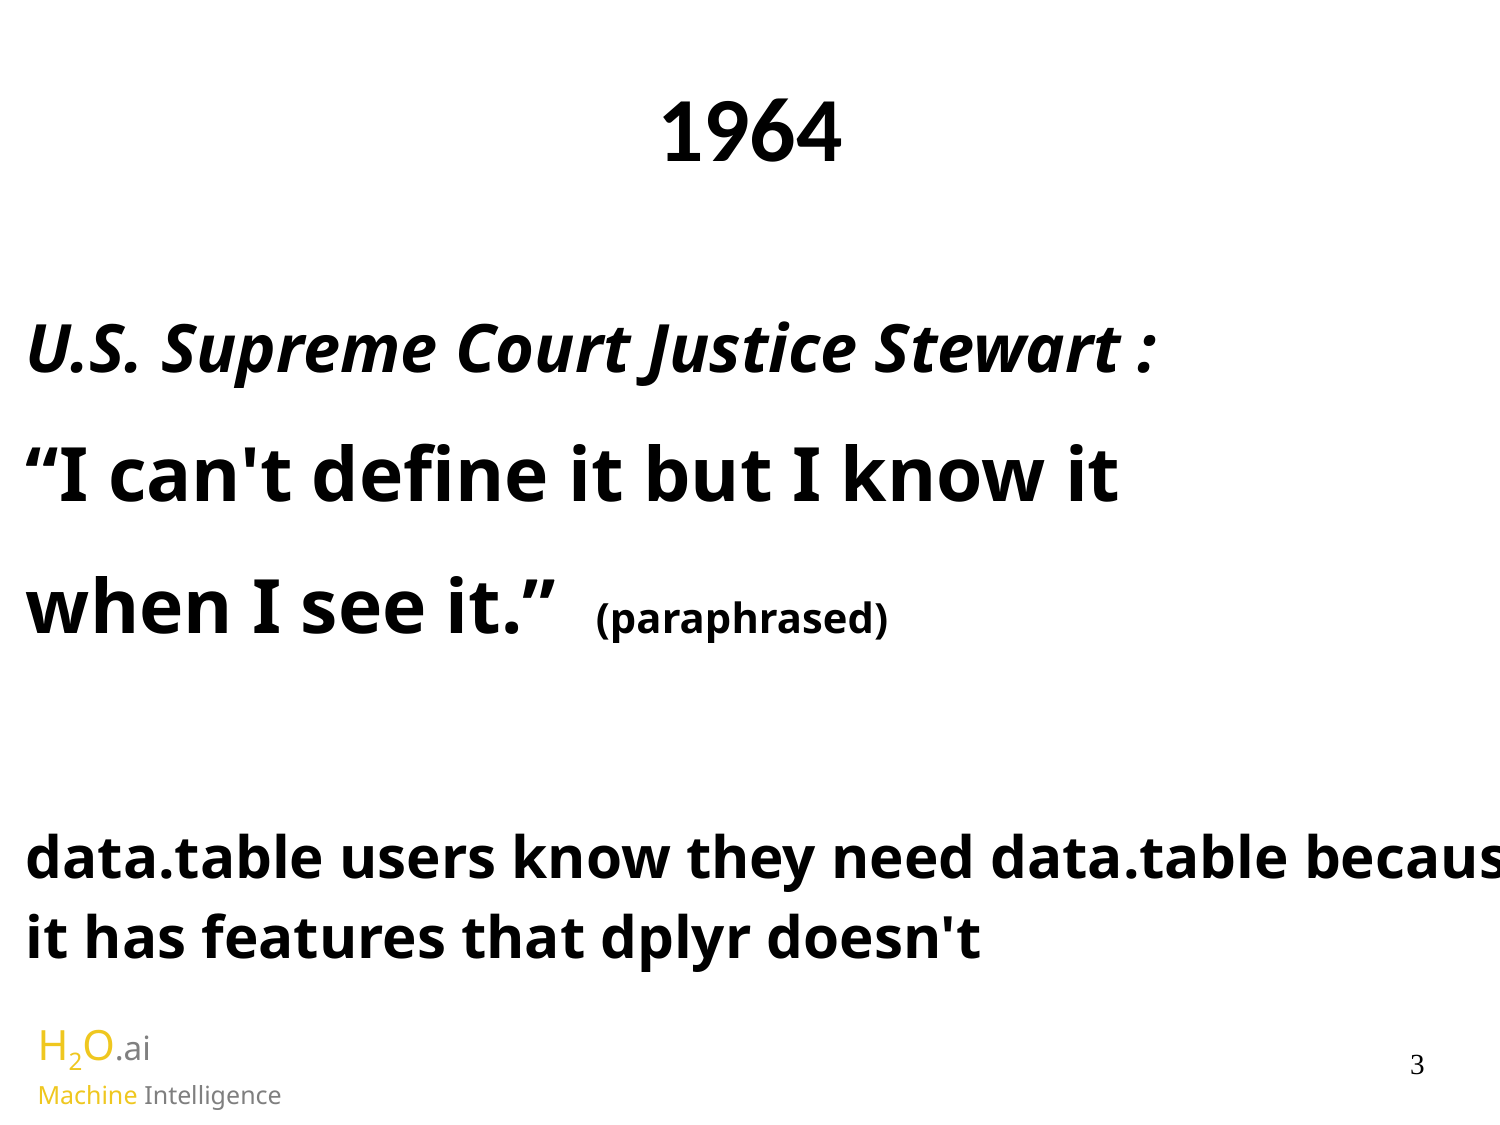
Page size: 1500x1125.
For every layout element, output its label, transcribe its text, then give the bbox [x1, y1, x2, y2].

title 1964 [75, 15, 1425, 197]
list U.S. Supreme Court Justice Stewart : “I can't define it but I know it when I see it.” (paraphrased) data.table users know they need data.table because it has features that dplyr doesn't [30, 197, 1486, 1060]
